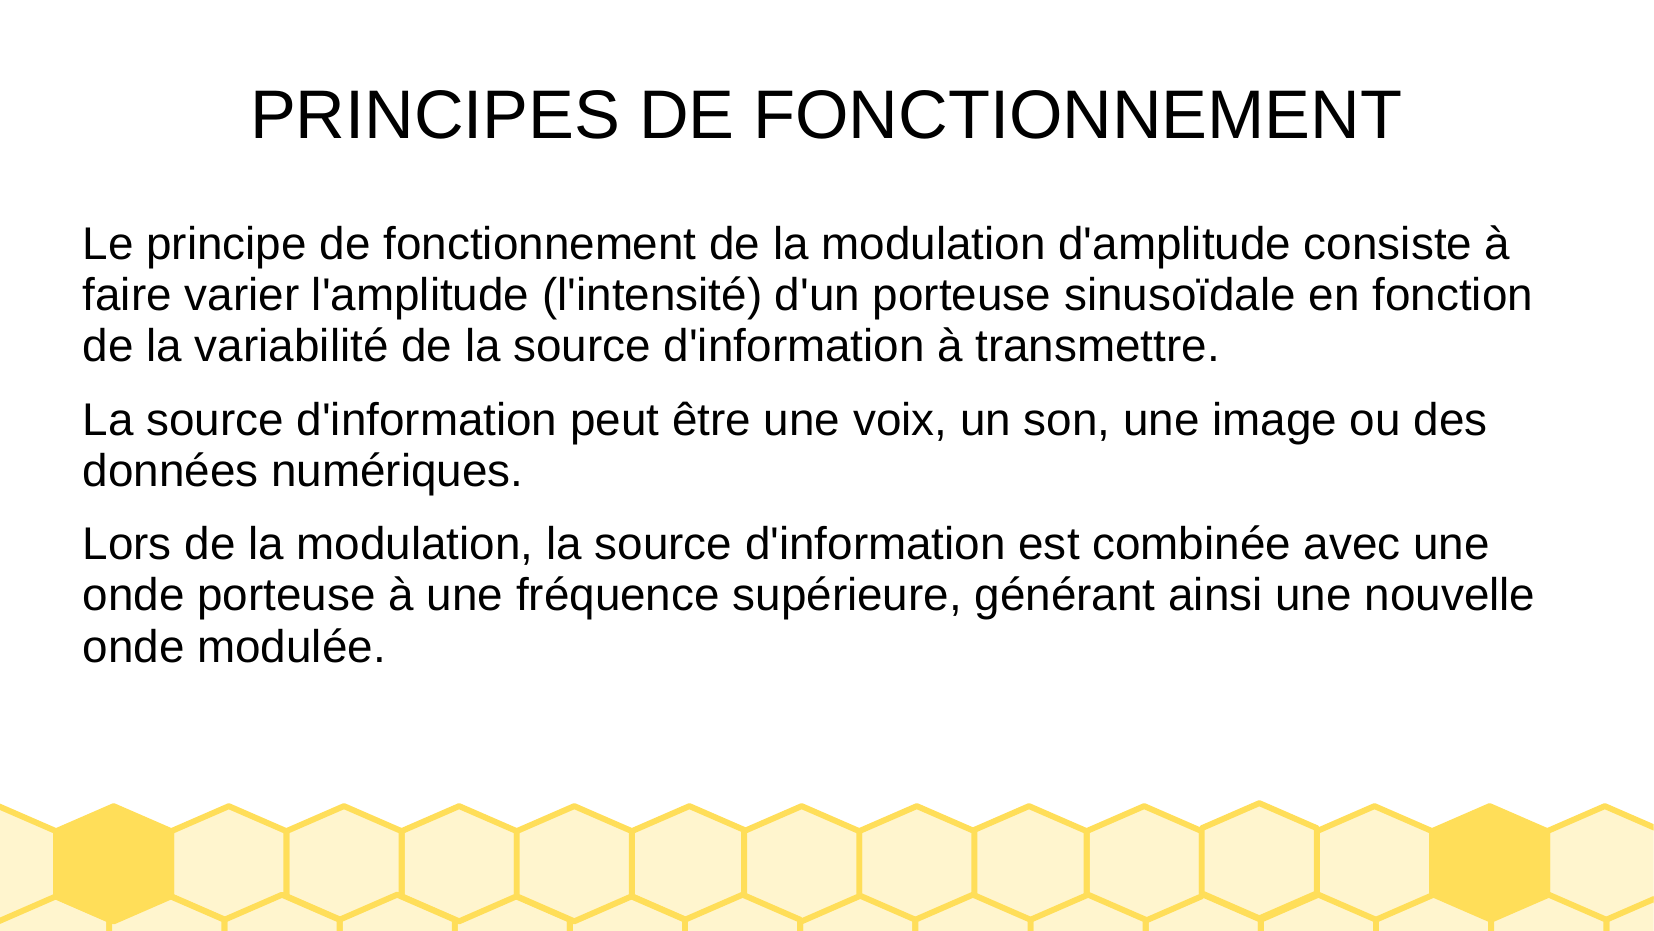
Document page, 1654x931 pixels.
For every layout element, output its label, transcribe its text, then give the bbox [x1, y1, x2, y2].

title PRINCIPES DE FONCTIONNEMENT [82, 37, 1571, 193]
list Le principe de fonctionnement de la modulation d'amplitude consiste à faire varier l'amplitude (l'intensité) d'un porteuse sinusoïdale en fonction de la variabilité de la source d'information à transmettre. La source d'information peut être une voix, un son, une image ou des données numériques. Lors de la modulation, la source d'information est combinée avec une onde porteuse à une fréquence supérieure, générant ainsi une nouvelle onde modulée. [82, 217, 1571, 758]
